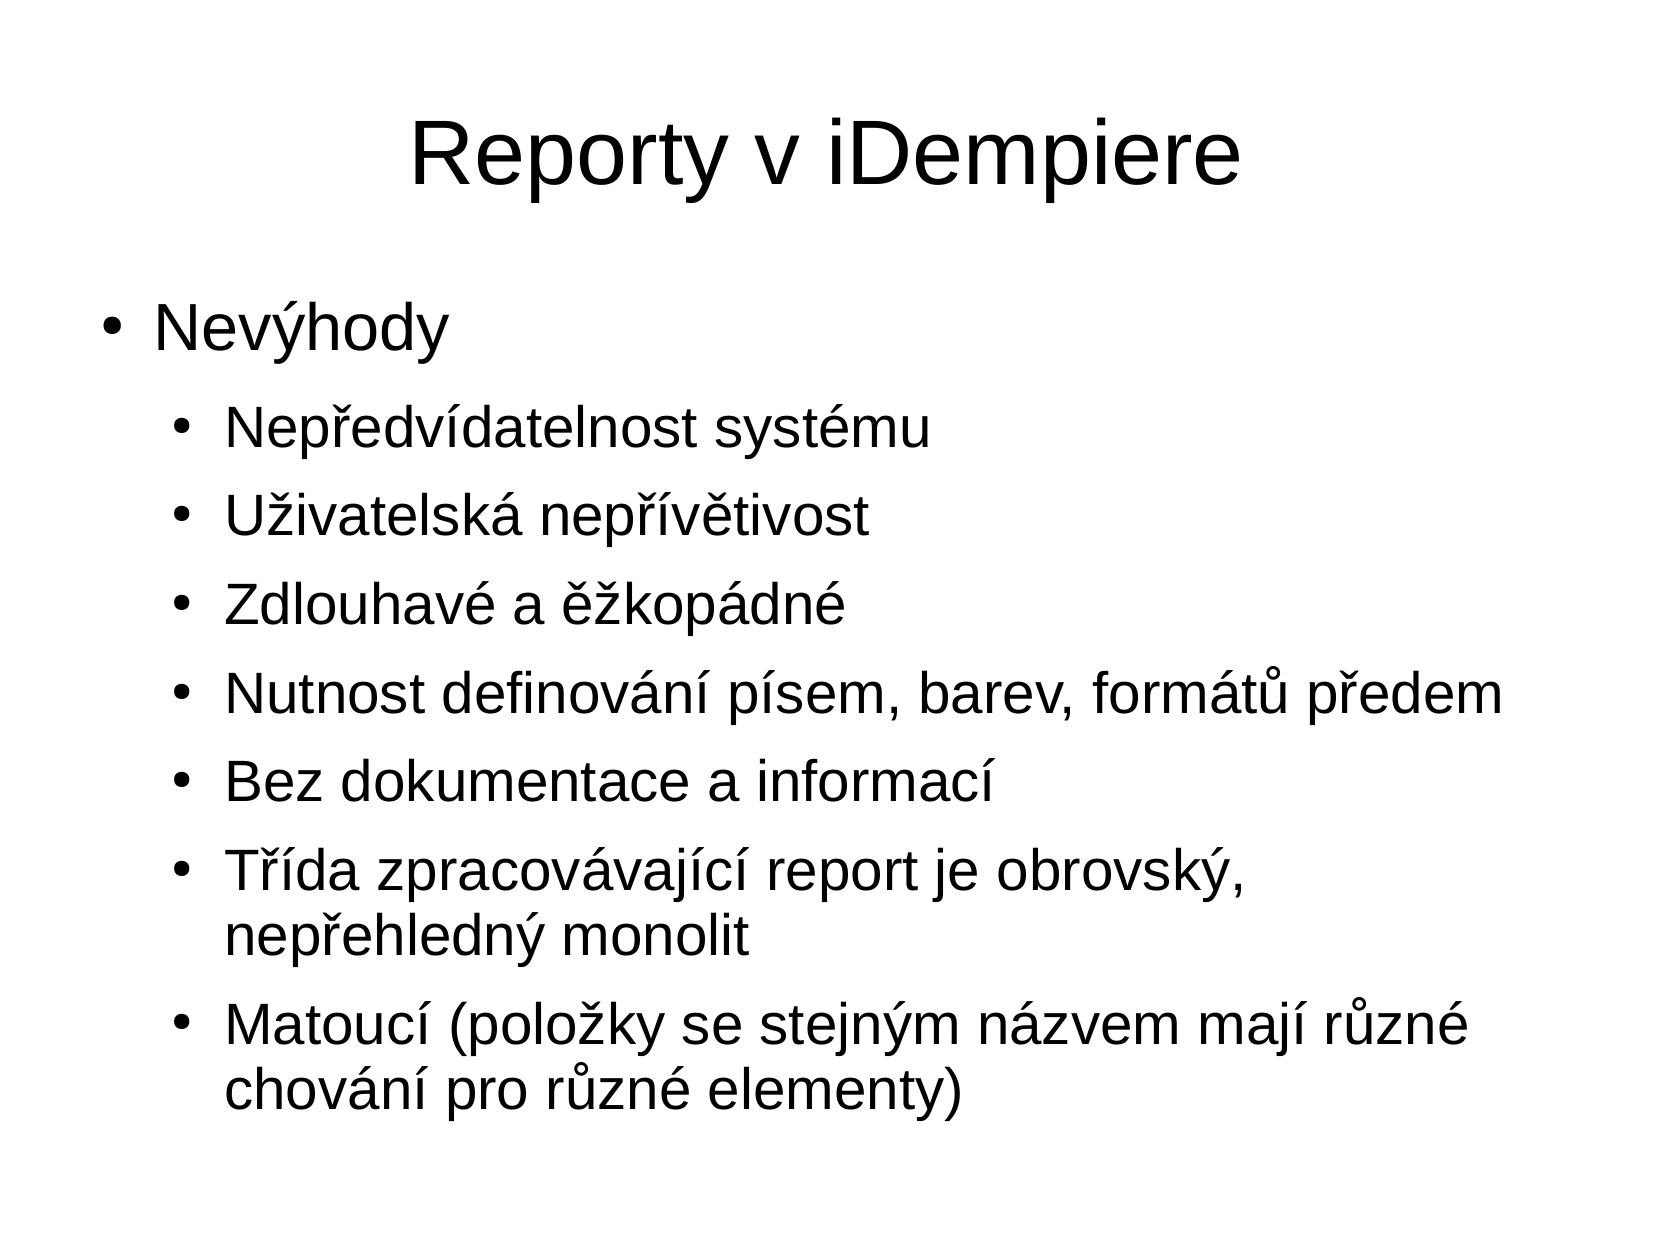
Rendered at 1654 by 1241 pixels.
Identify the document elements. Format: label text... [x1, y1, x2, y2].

title Reporty v iDempiere [82, 49, 1571, 257]
list Nevýhody Nepředvídatelnost systému Uživatelská nepřívětivost Zdlouhavé a ěžkopádné Nutnost definování písem, barev, formátů předem Bez dokumentace a informací Třída zpracovávající report je obrovský, nepřehledný monolit Matoucí (položky se stejným názvem mají různé chování pro různé elementy) [82, 290, 1571, 1120]
